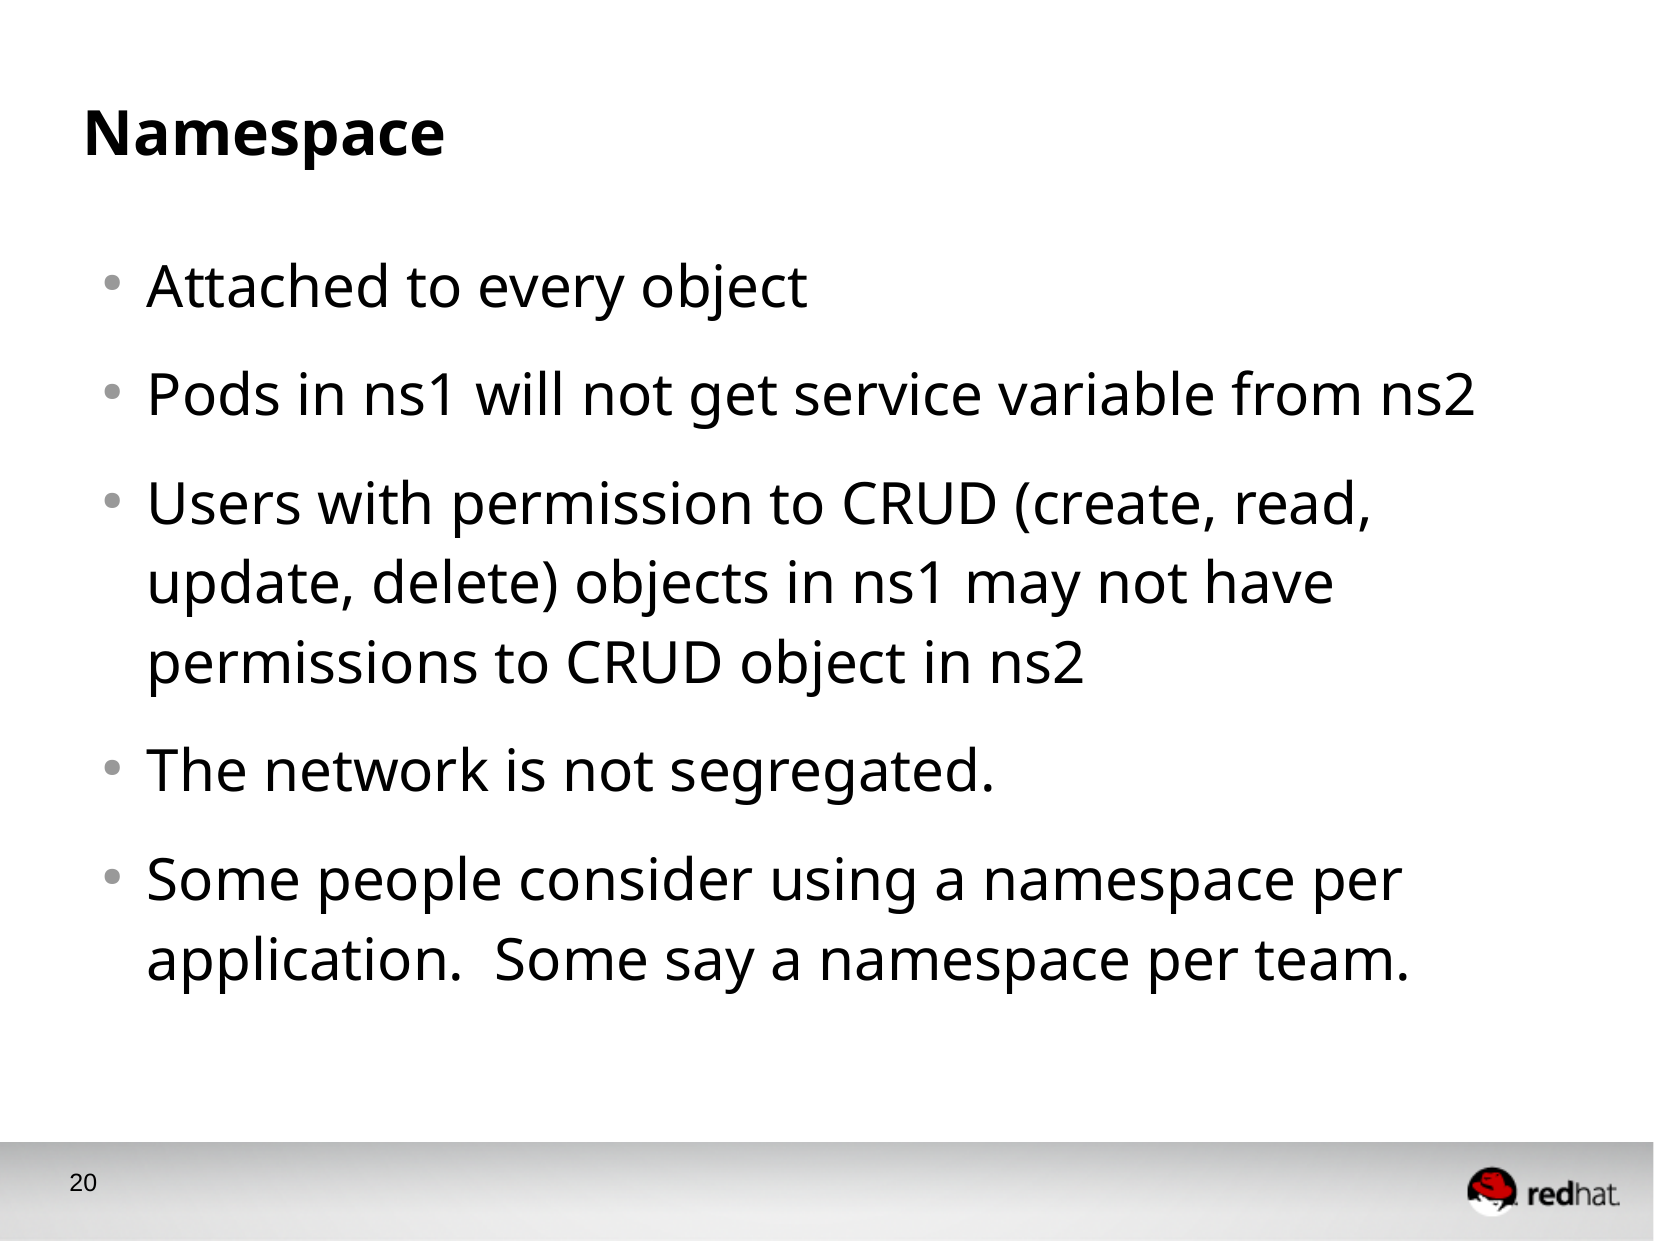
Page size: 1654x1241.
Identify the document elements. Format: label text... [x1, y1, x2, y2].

list Attached to every object Pods in ns1 will not get service variable from ns2 Users with permission to CRUD (create, read, update, delete) objects in ns1 may not have permissions to CRUD object in ns2 The network is not segregated. Some people consider using a namespace per application. Some say a namespace per team. [86, 244, 1576, 1039]
title Namespace [82, 37, 1571, 226]
picture [0, 1142, 1654, 1241]
